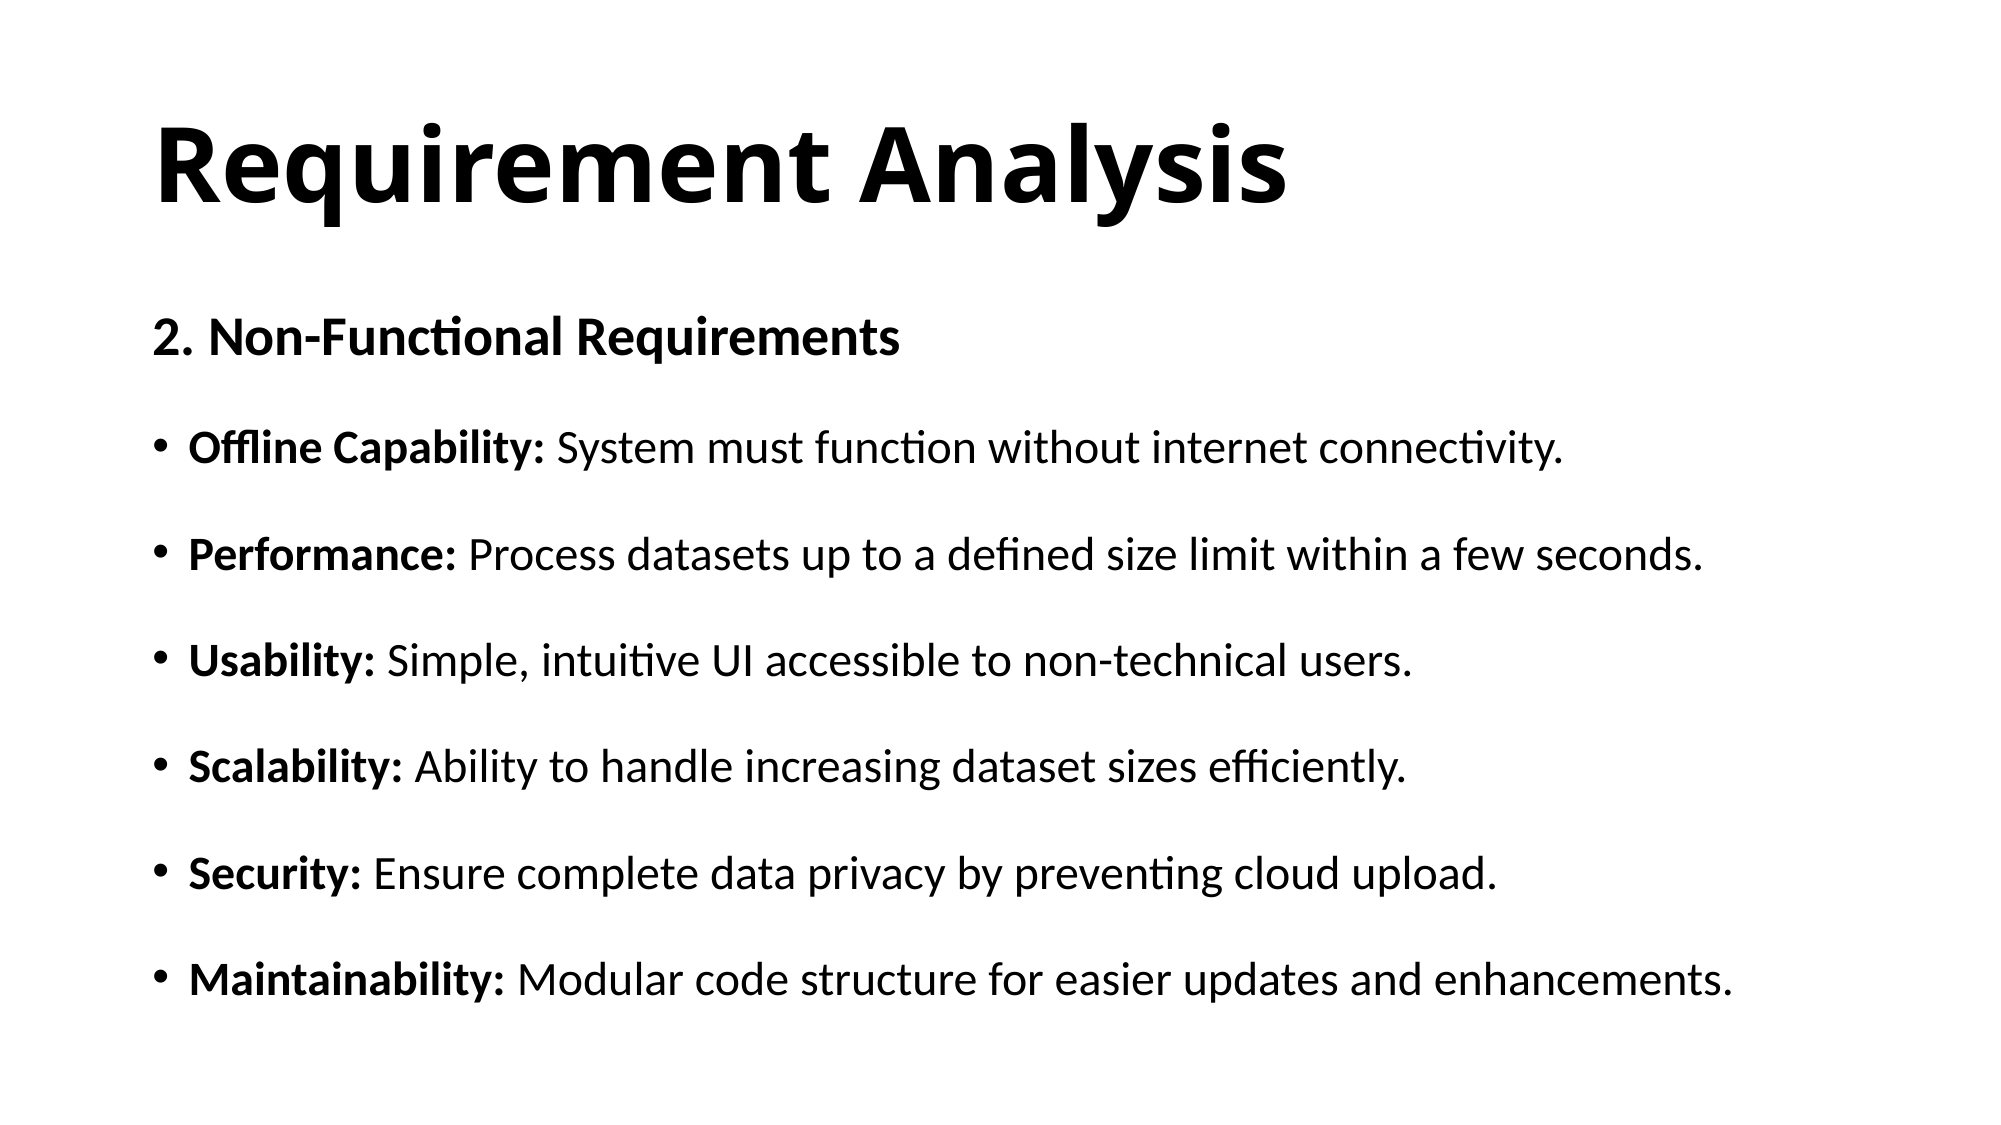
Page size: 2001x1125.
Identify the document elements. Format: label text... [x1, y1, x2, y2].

list 2. Non-Functional Requirements Offline Capability: System must function without internet connectivity. Performance: Process datasets up to a defined size limit within a few seconds. Usability: Simple, intuitive UI accessible to non-technical users. Scalability: Ability to handle increasing dataset sizes efficiently. Security: Ensure complete data privacy by preventing cloud upload. Maintainability: Modular code structure for easier updates and enhancements. [137, 299, 1863, 1014]
title Requirement Analysis [137, 59, 1863, 278]
